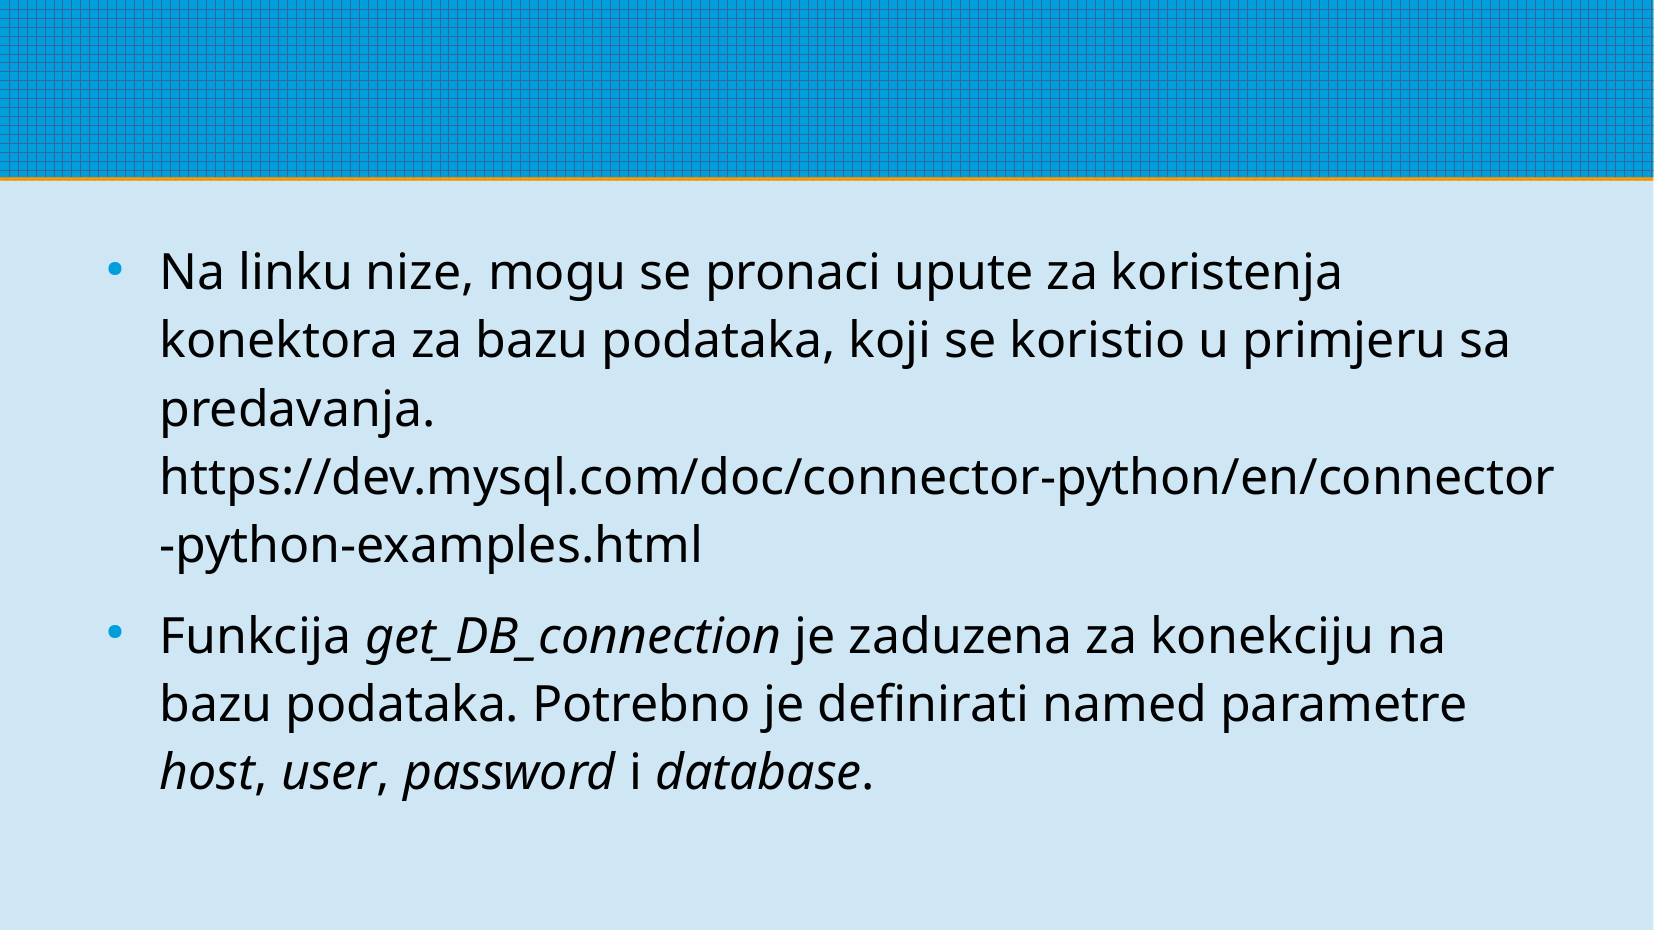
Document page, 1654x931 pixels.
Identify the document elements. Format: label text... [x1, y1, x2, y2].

list Na linku nize, mogu se pronaci upute za koristenja konektora za bazu podataka, koji se koristio u primjeru sa predavanja. https://dev.mysql.com/doc/connector-python/en/connector-python-examples.html Funkcija get_DB_connection je zaduzena za konekciju na bazu podataka. Potrebno je definirati named parametre host, user, password i database. [88, 236, 1565, 813]
